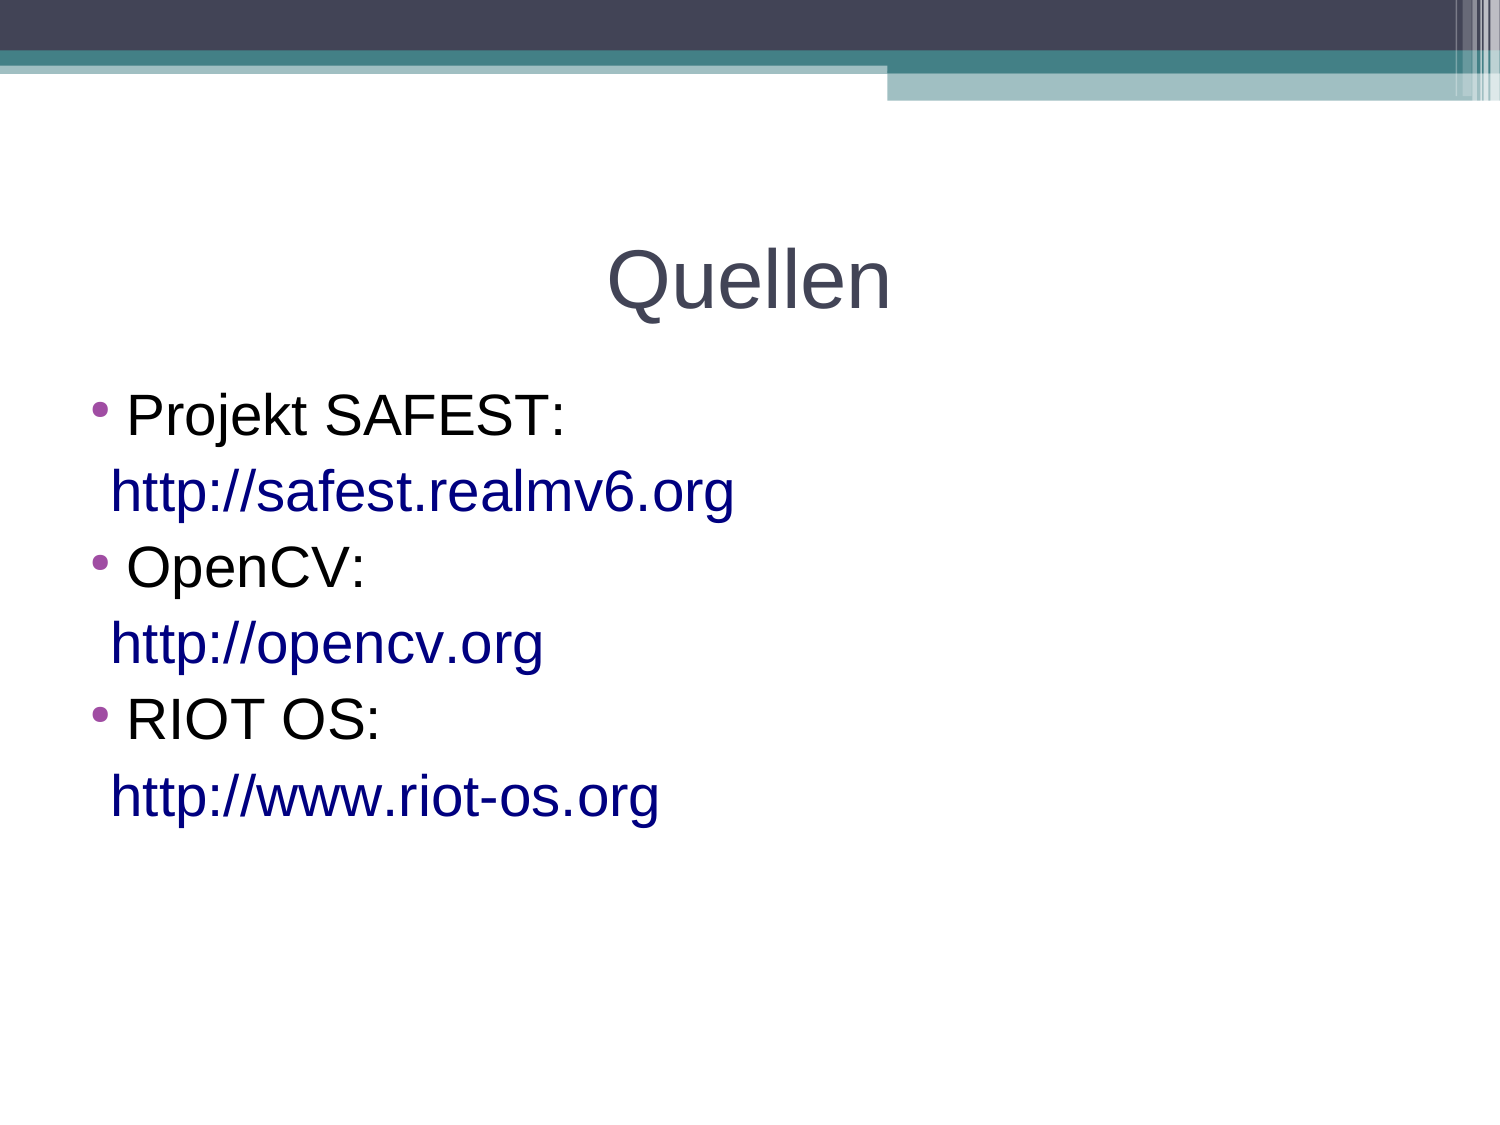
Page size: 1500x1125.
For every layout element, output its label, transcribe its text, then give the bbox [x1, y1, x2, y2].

list Projekt SAFEST: http://safest.realmv6.org OpenCV: http://opencv.org RIOT OS: http://www.riot-os.org [75, 369, 1426, 1022]
title Quellen [75, 167, 1426, 369]
